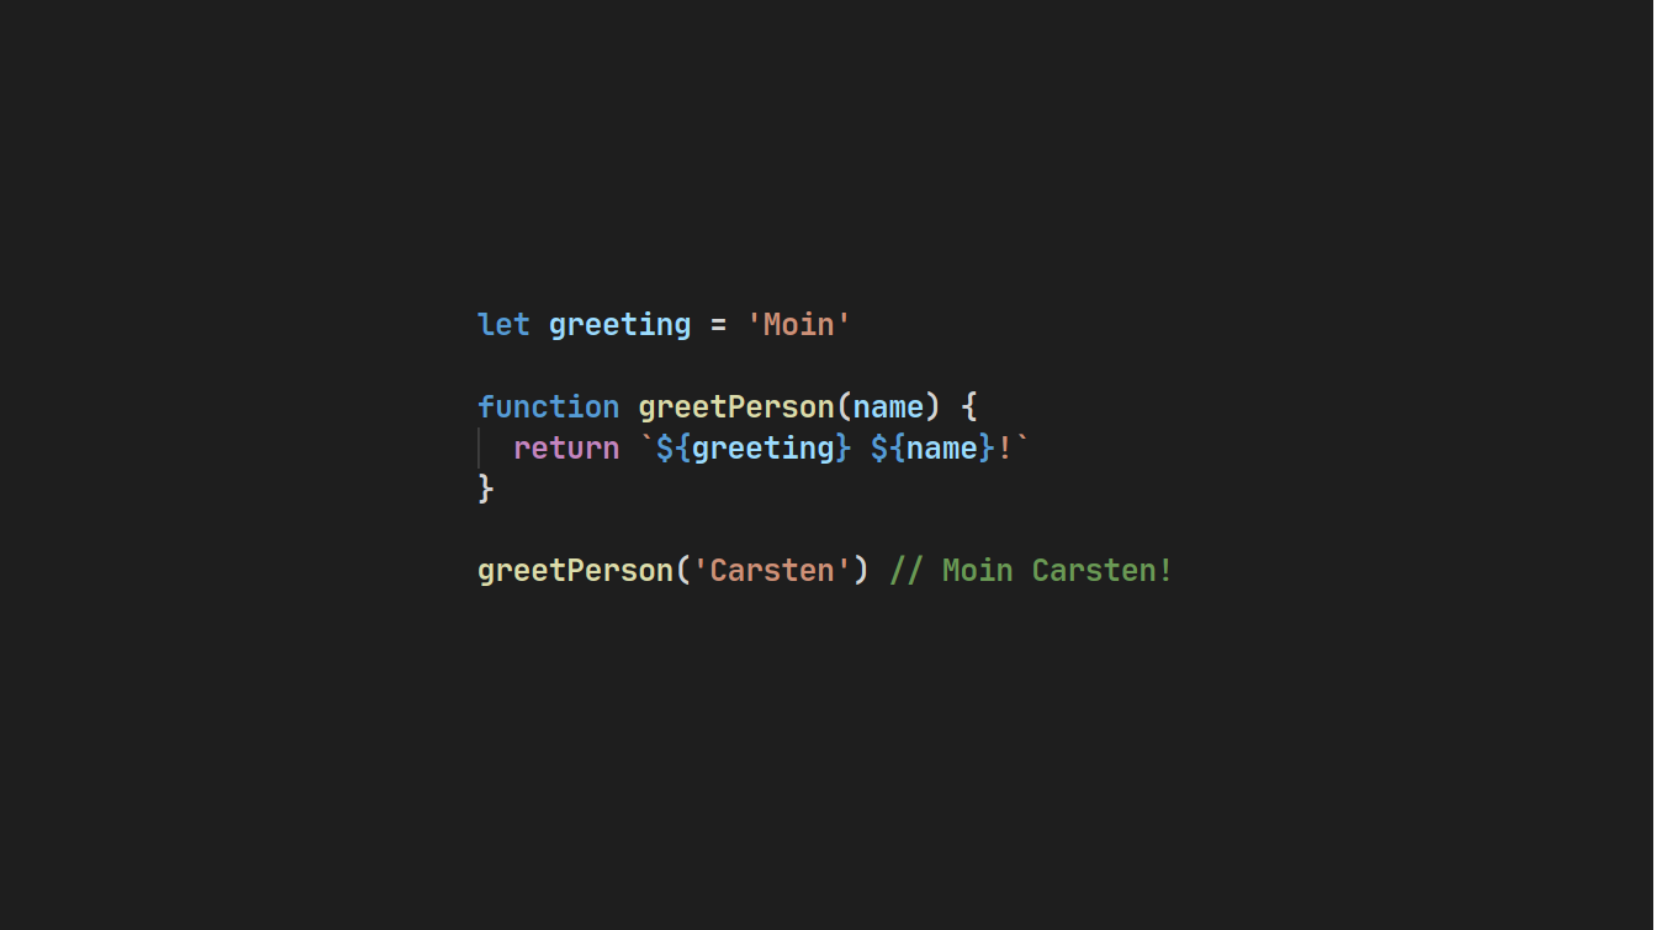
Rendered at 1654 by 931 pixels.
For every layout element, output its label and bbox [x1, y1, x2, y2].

picture [469, 304, 1184, 626]
